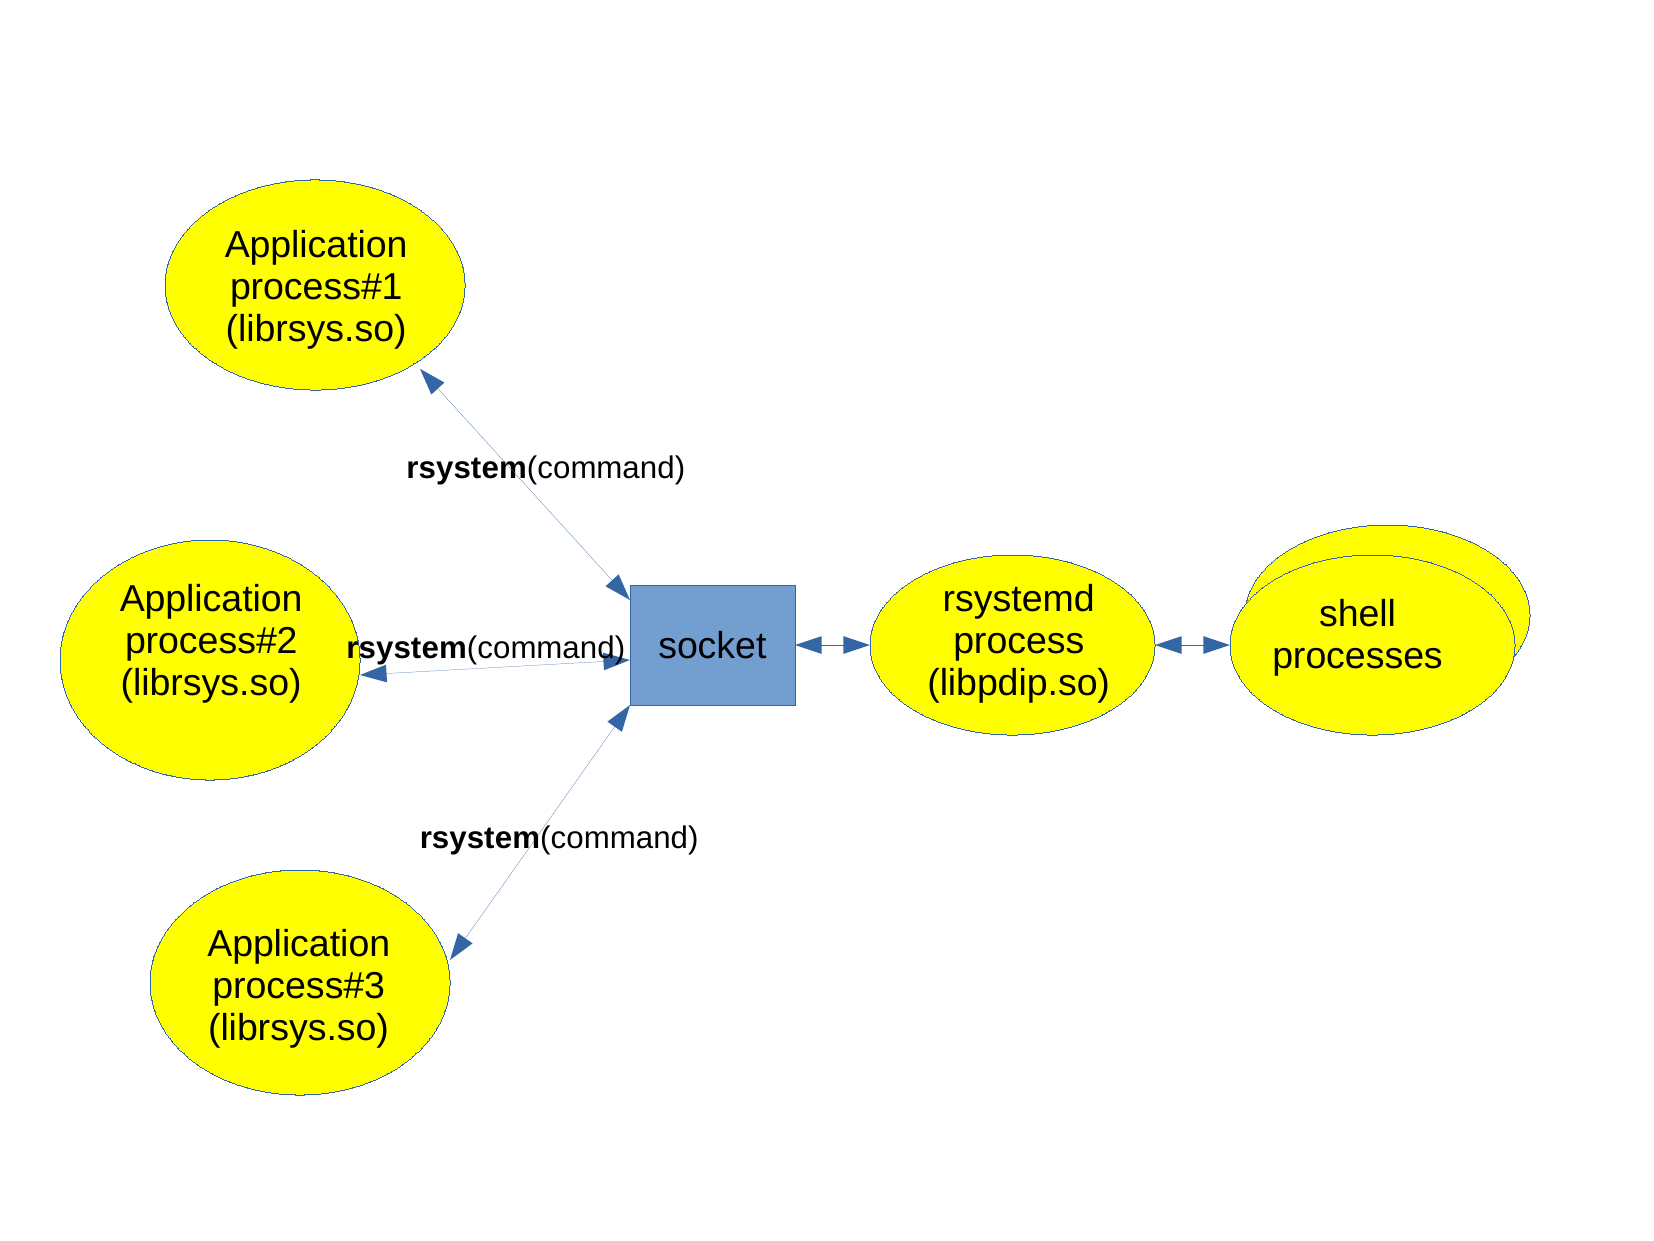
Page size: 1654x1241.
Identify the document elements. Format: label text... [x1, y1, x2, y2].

text_box rsystem(command) [488, 442, 701, 493]
text_box [110, 540, 310, 570]
text_box [150, 870, 451, 1096]
text_box Application process#1 (librsys.so) [210, 216, 423, 357]
text_box rsystem(command) [331, 623, 641, 673]
text_box rsystem(command) [405, 813, 714, 863]
text_box [870, 581, 912, 709]
text_box [1230, 525, 1531, 736]
text_box [1126, 590, 1156, 700]
text_box [165, 179, 466, 391]
text_box Application process#3 (librsys.so) [192, 915, 406, 1056]
text_box rsystem(command) [391, 442, 531, 493]
text_box shell processes [1257, 585, 1458, 684]
text_box [915, 711, 1110, 736]
text_box socket [630, 585, 796, 706]
text_box [60, 574, 360, 781]
text_box Application process#2 (librsys.so) [105, 570, 318, 711]
text_box rsystemd process (libpdip.so) [912, 570, 1126, 711]
text_box [933, 555, 1092, 570]
